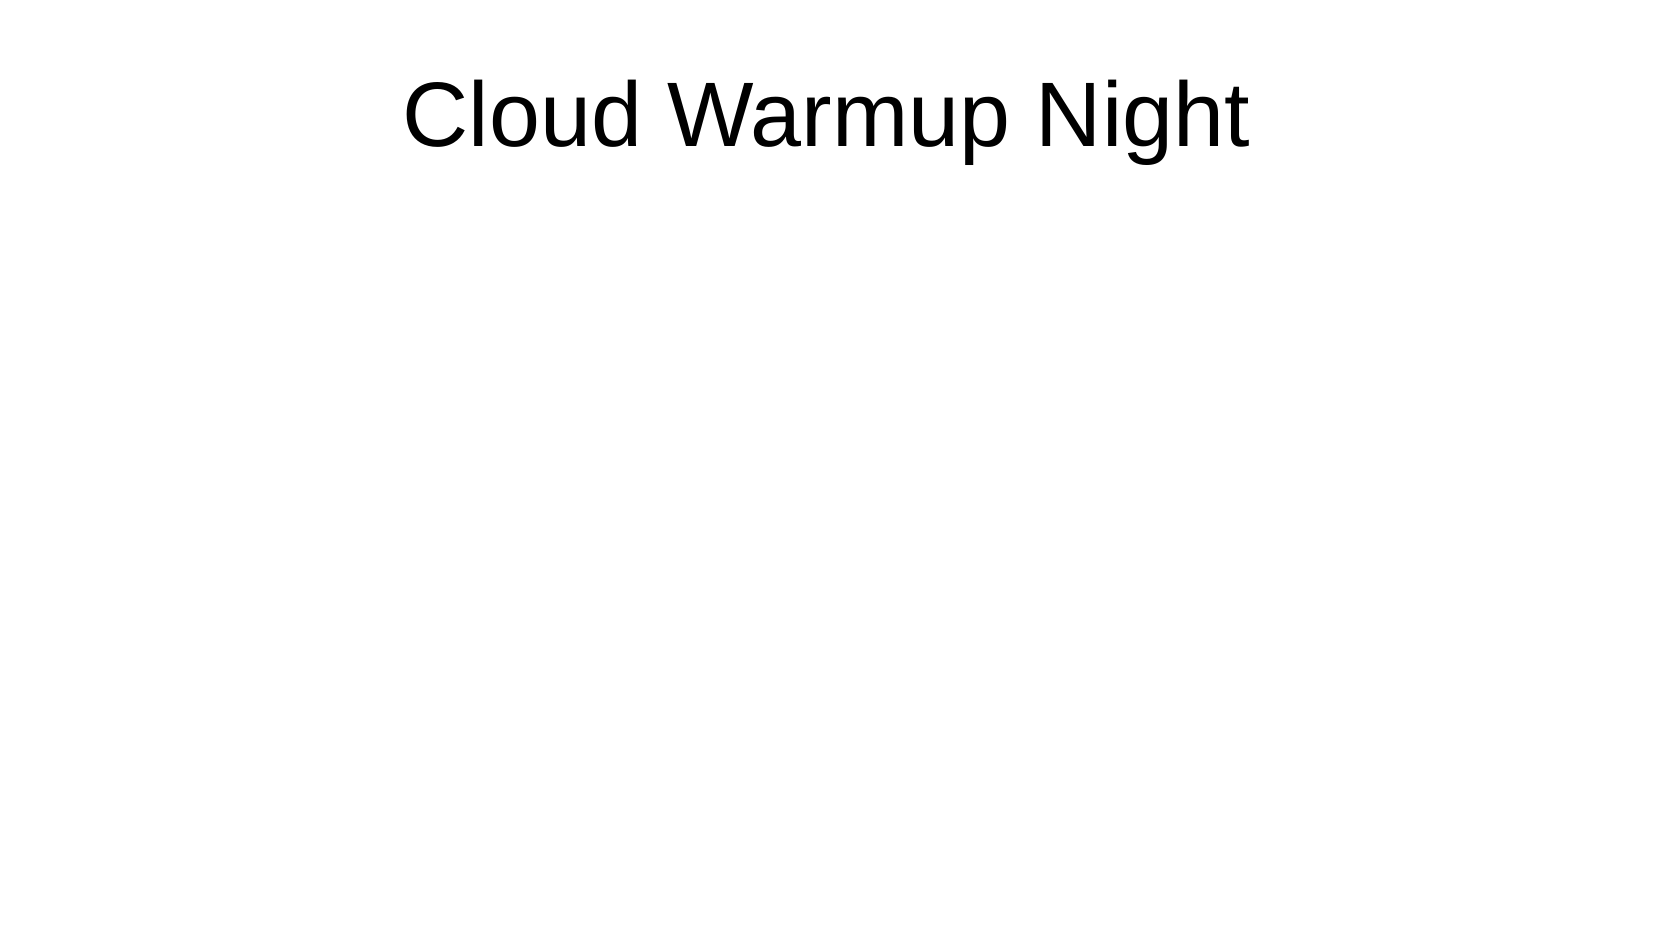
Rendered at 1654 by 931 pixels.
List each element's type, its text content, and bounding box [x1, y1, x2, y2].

title Cloud Warmup Night [82, 37, 1571, 193]
